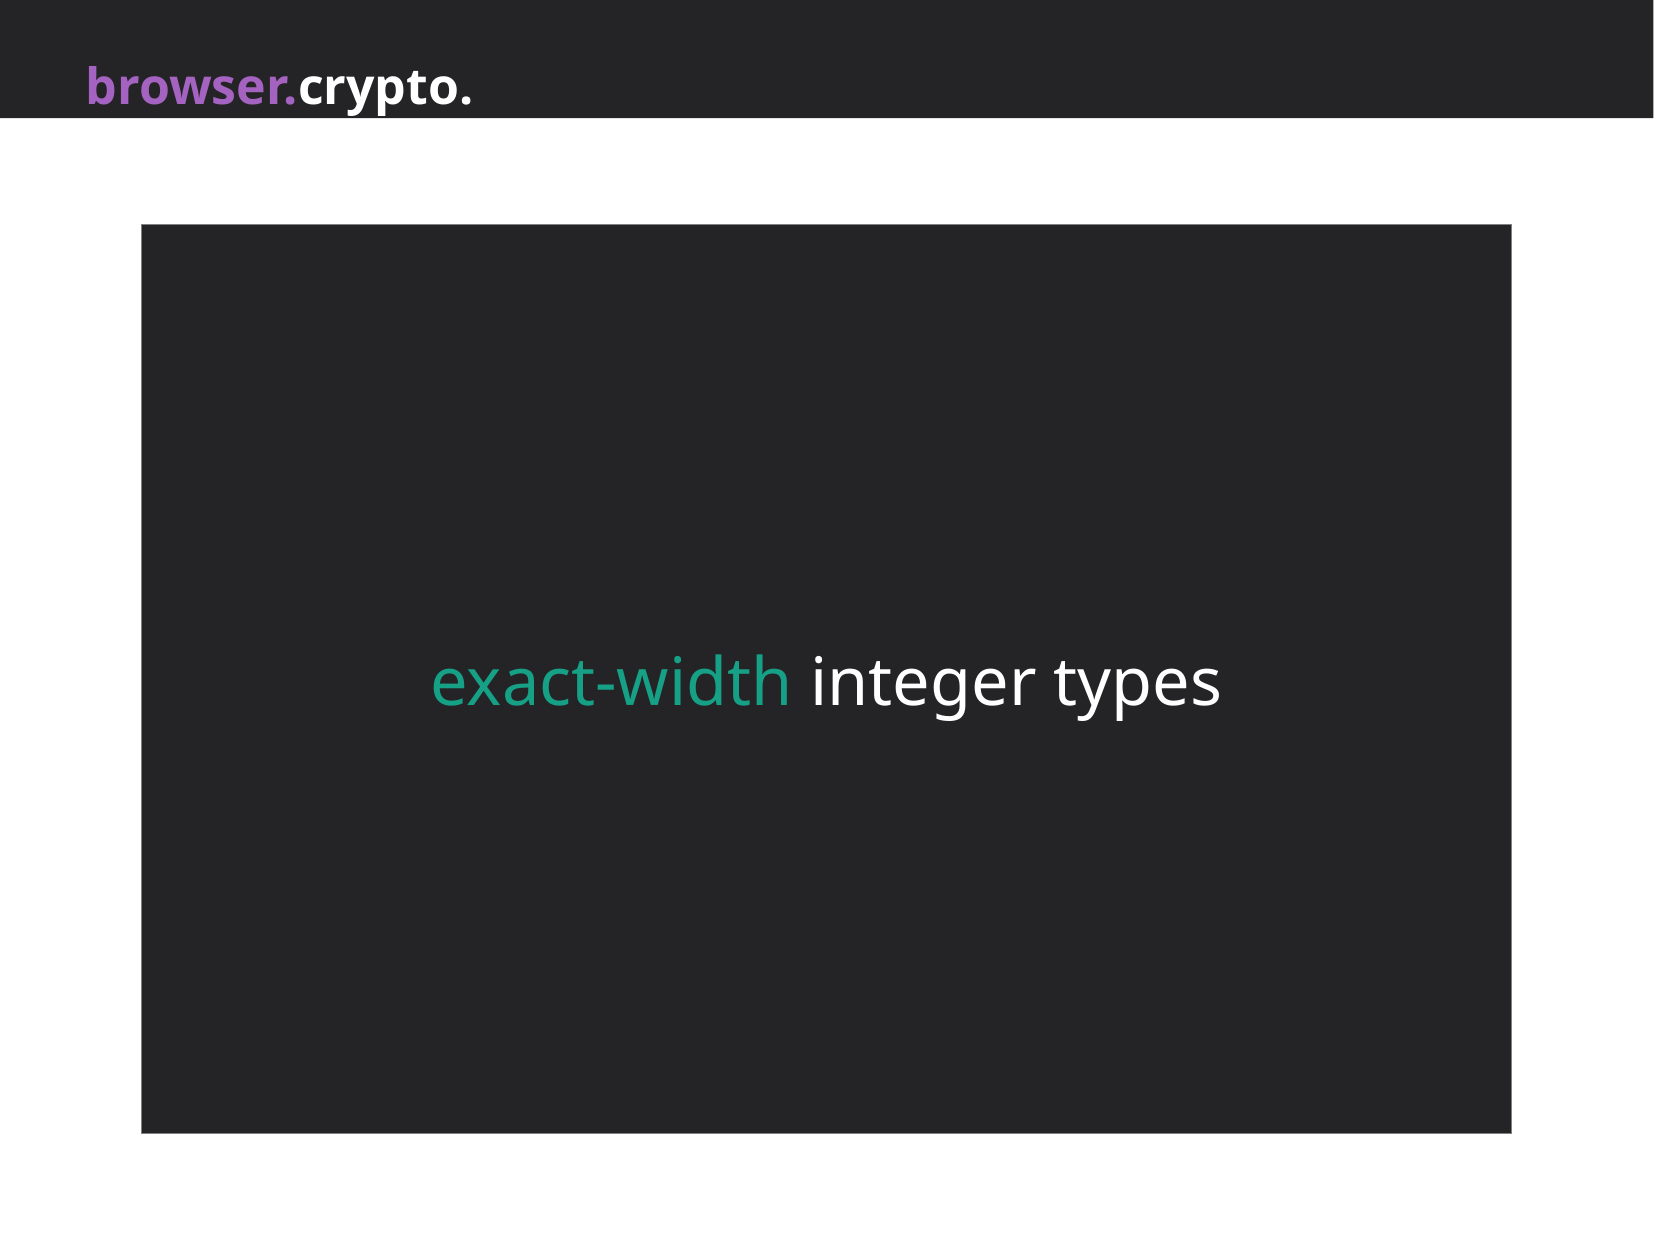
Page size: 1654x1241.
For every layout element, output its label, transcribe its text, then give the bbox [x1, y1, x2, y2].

text_box [0, 0, 1654, 119]
text_box browser.crypto. [70, 43, 567, 119]
text_box exact-width integer types [141, 224, 1512, 1134]
